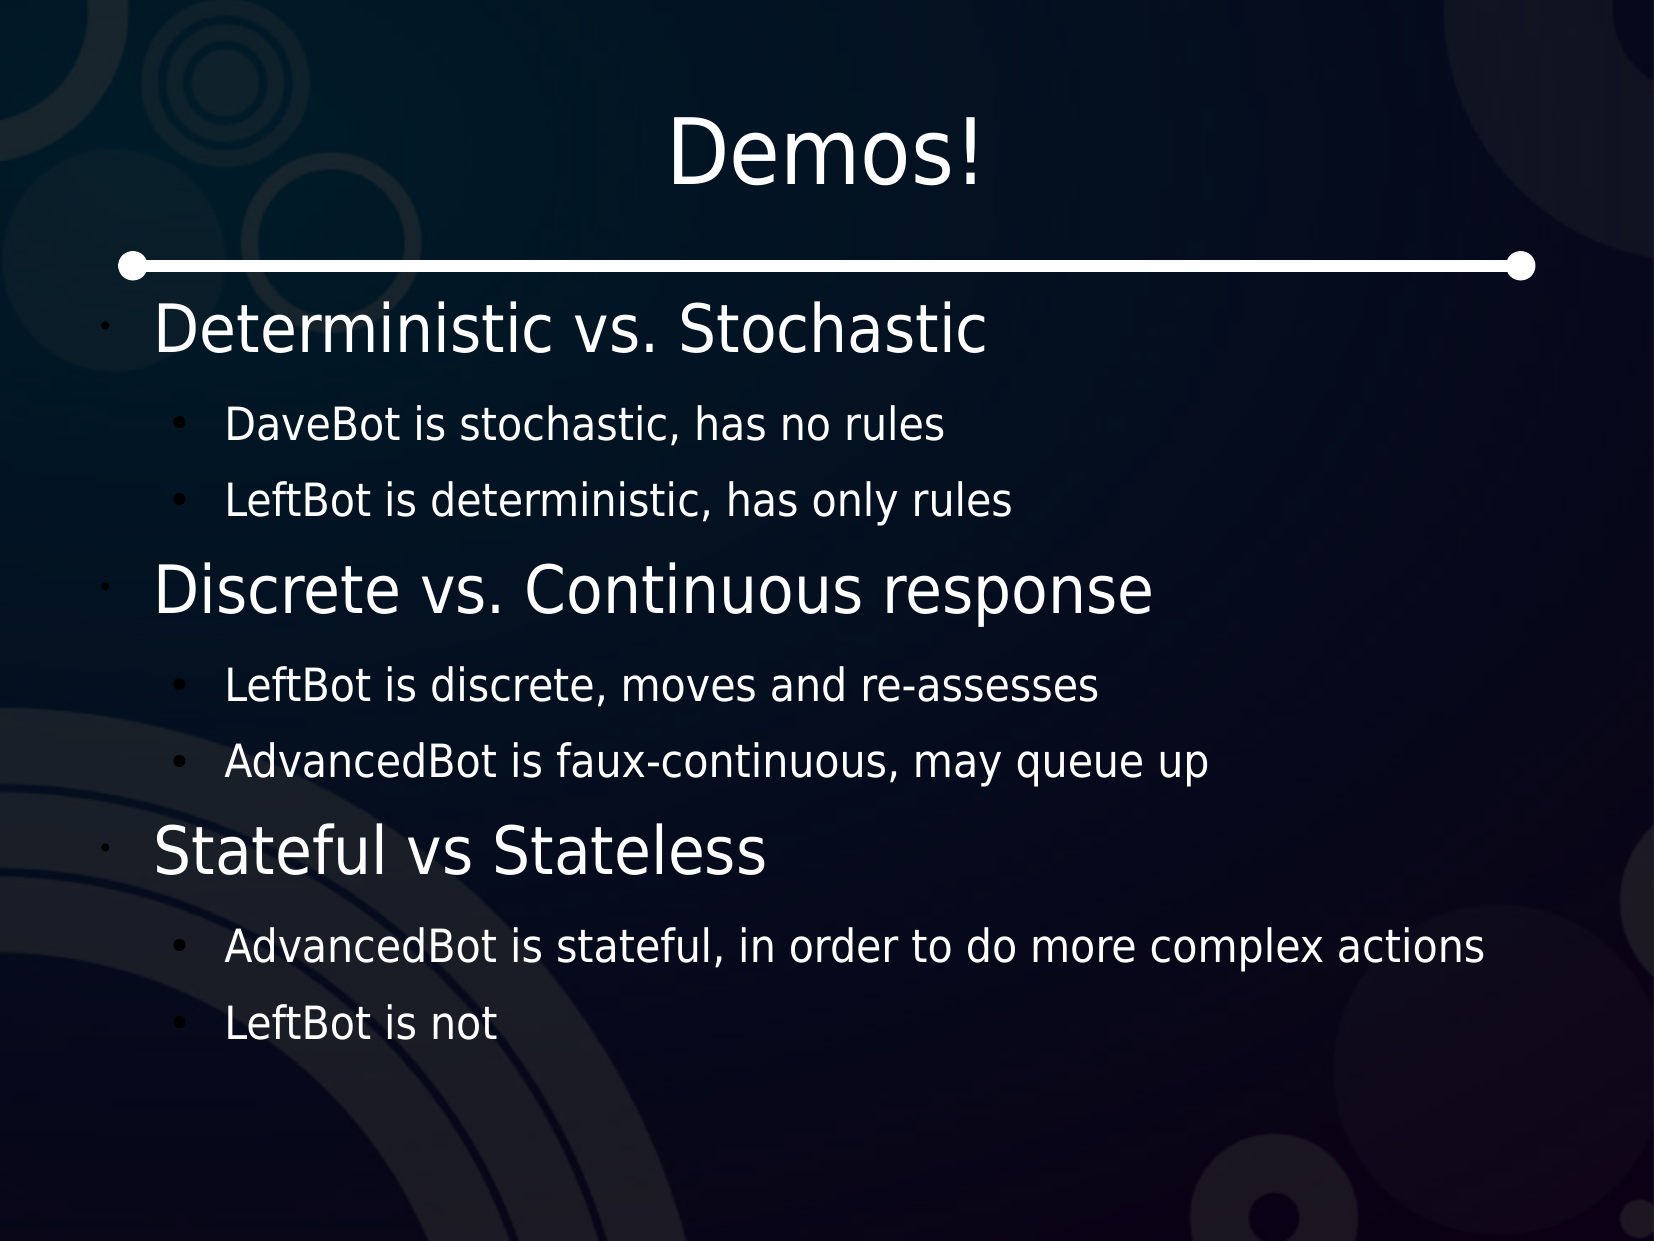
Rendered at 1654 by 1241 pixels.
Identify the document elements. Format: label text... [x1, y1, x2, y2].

title Demos! [82, 56, 1571, 250]
list Deterministic vs. Stochastic DaveBot is stochastic, has no rules LeftBot is deterministic, has only rules Discrete vs. Continuous response LeftBot is discrete, moves and re-assesses AdvancedBot is faux-continuous, may queue up Stateful vs Stateless AdvancedBot is stateful, in order to do more complex actions LeftBot is not [82, 290, 1571, 1094]
picture [0, 0, 1654, 1241]
